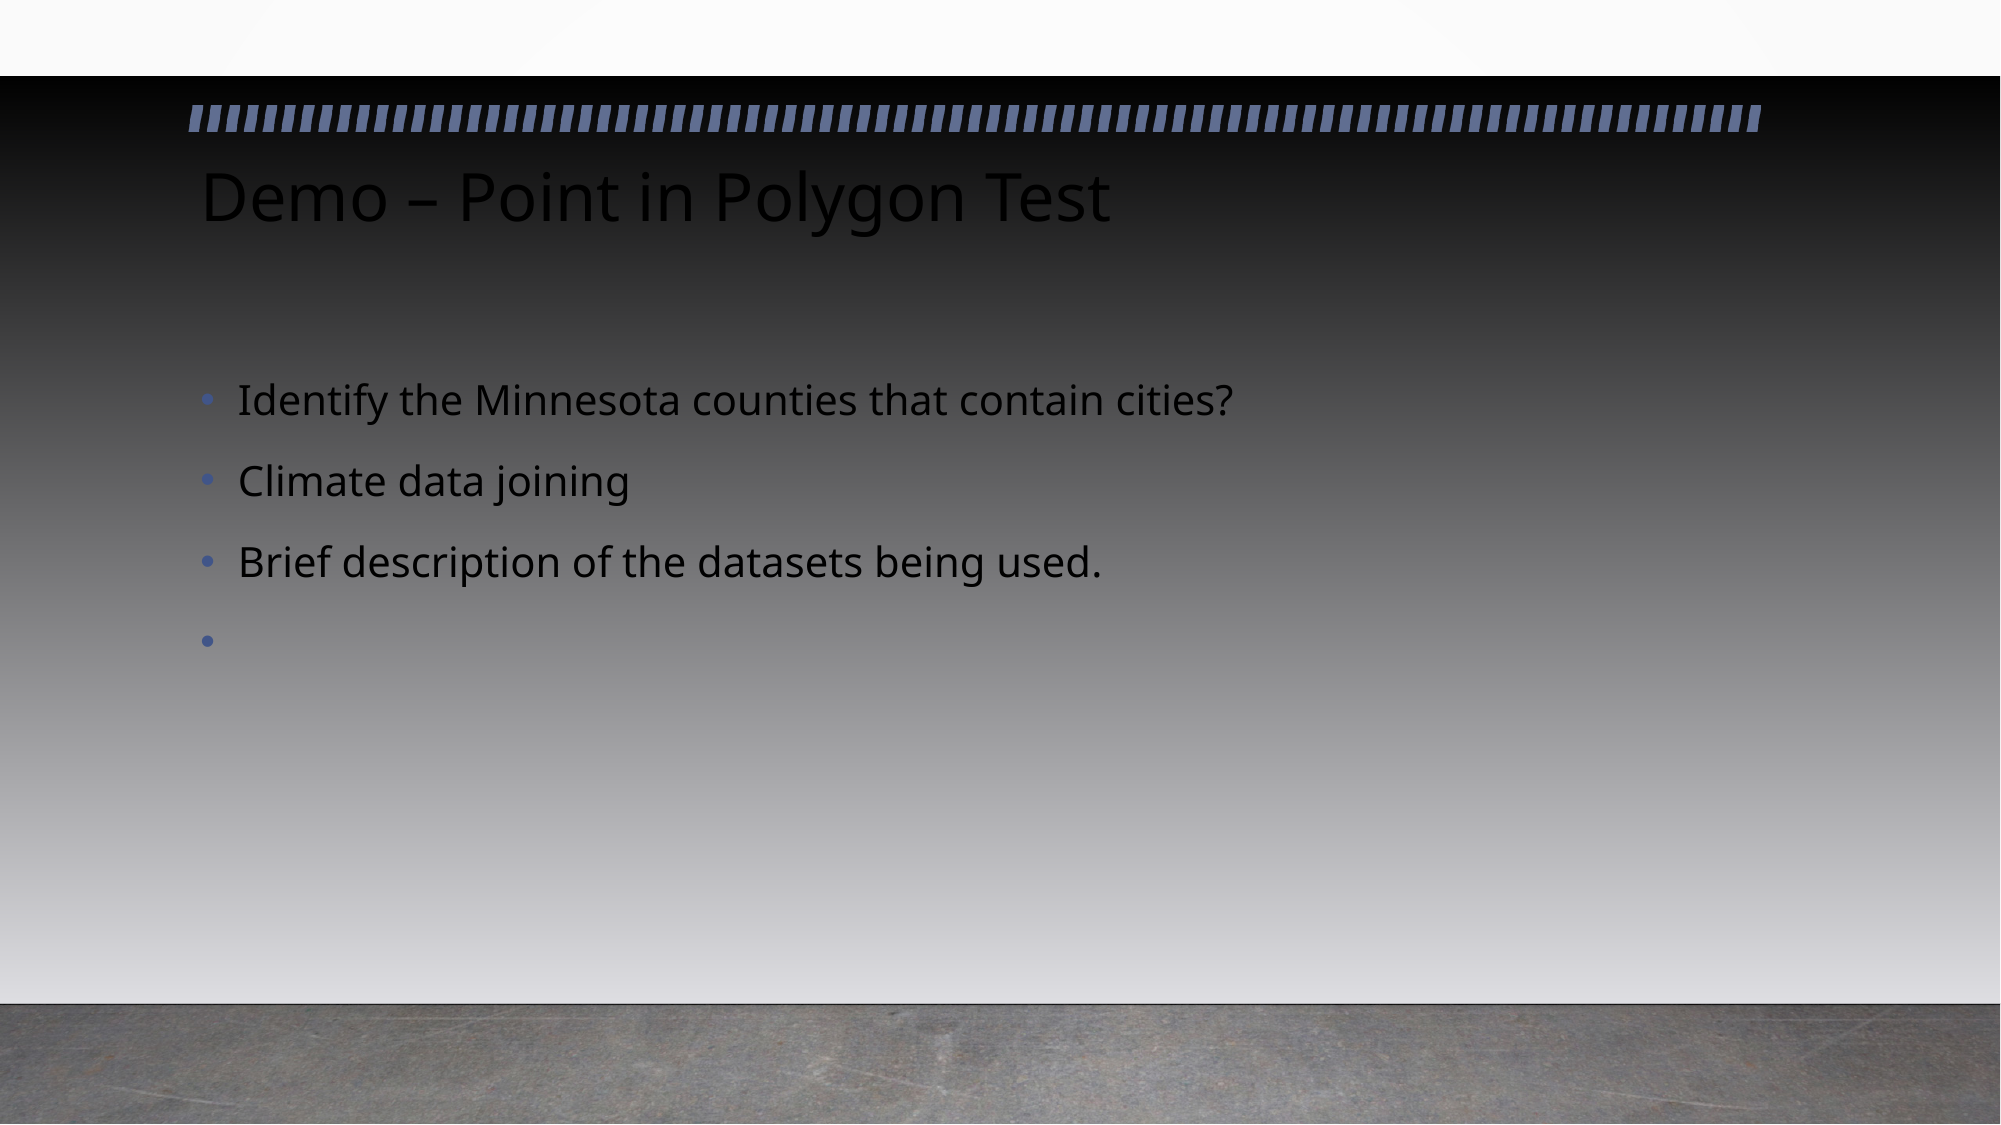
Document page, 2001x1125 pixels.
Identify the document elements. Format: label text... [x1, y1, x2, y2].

list Identify the Minnesota counties that contain cities? Climate data joining Brief description of the datasets being used. [185, 356, 1761, 897]
title Demo – Point in Polygon Test [185, 156, 1761, 329]
